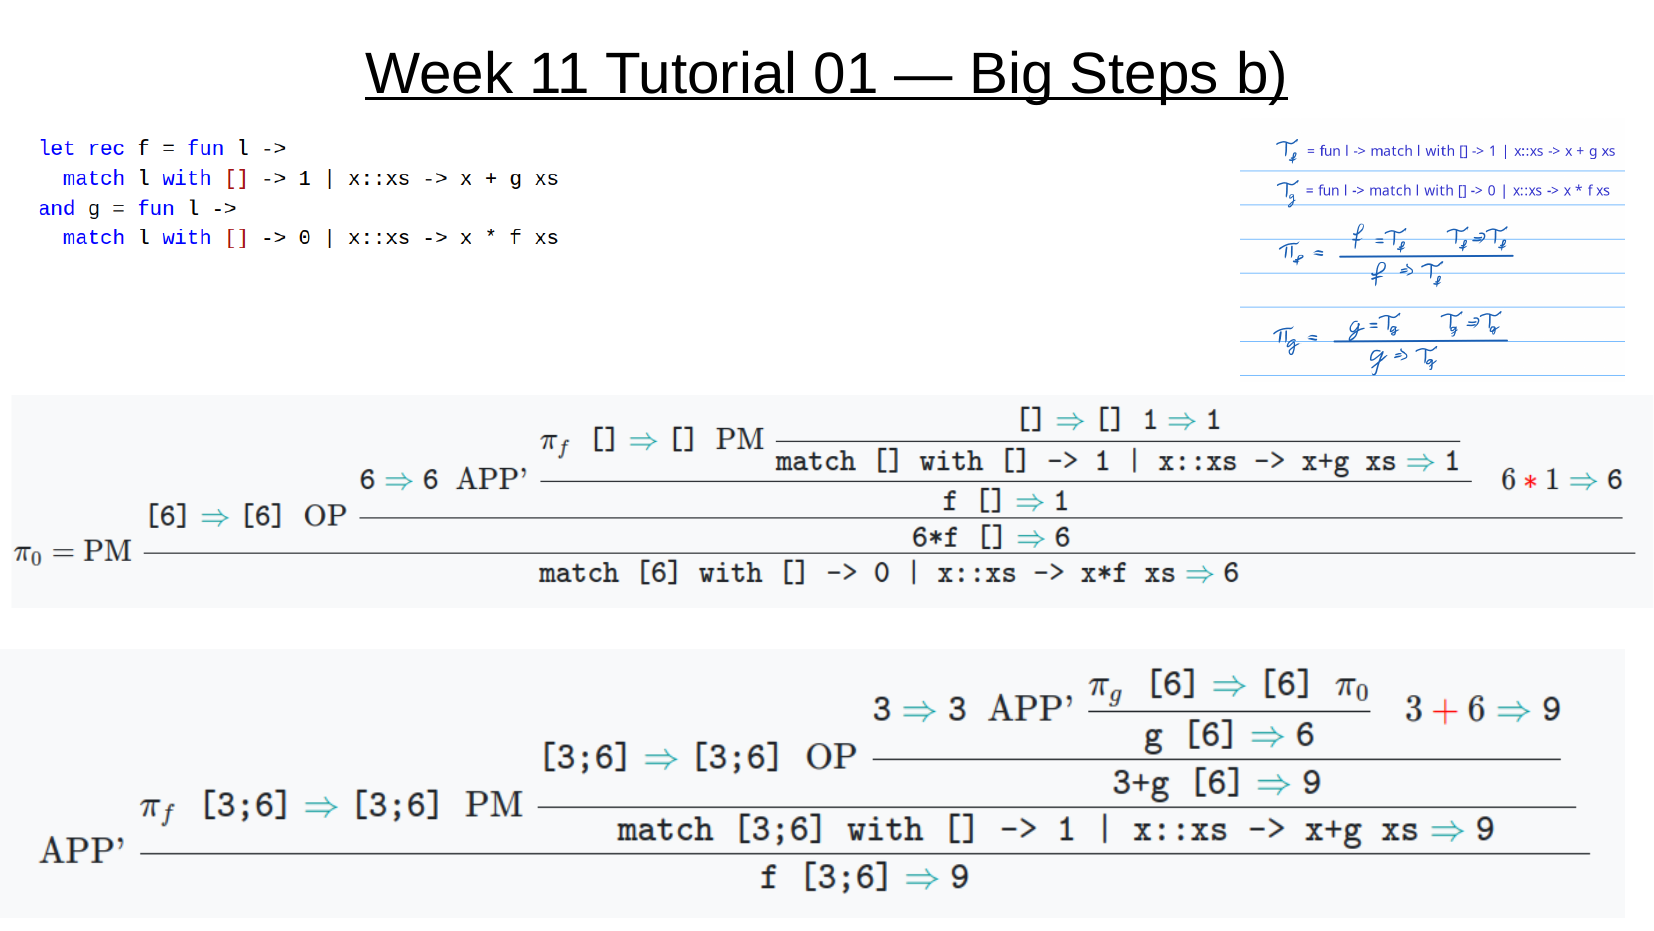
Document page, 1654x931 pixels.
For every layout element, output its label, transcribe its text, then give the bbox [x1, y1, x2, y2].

picture [0, 649, 1625, 918]
picture [0, 395, 1654, 608]
title Week 11 Tutorial 01 — Big Steps b) [82, 0, 1571, 152]
picture [1240, 118, 1625, 383]
picture [29, 120, 582, 266]
